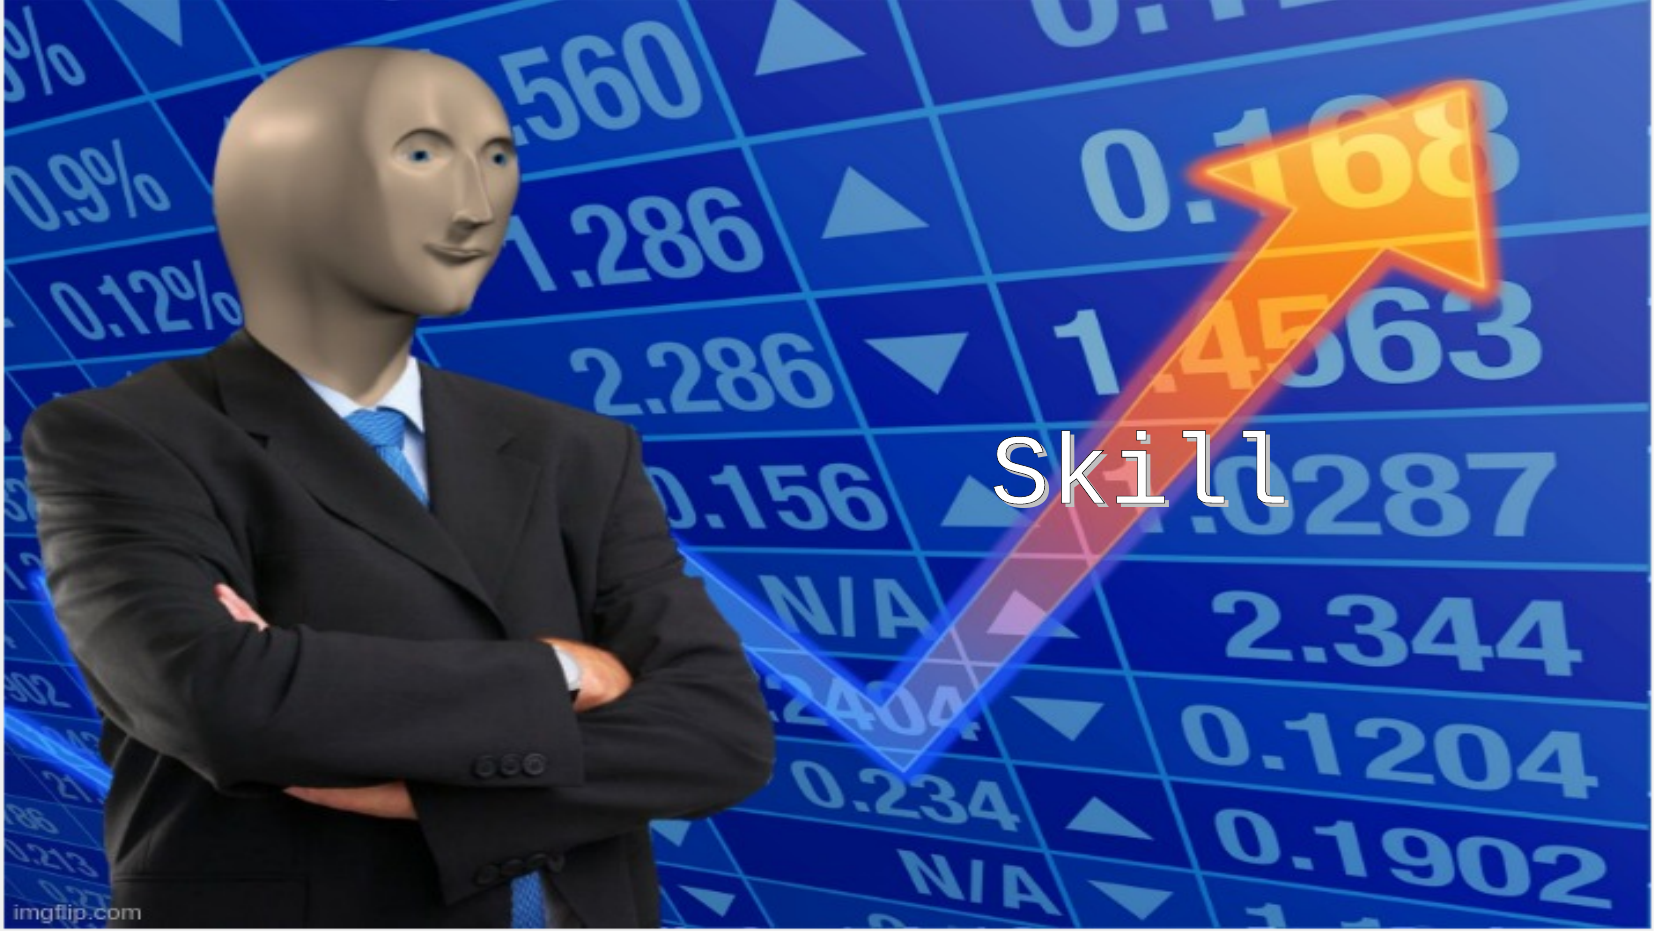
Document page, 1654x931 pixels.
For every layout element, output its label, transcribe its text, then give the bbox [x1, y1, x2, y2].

text_box Skill [975, 412, 1538, 541]
picture [0, 0, 1654, 931]
